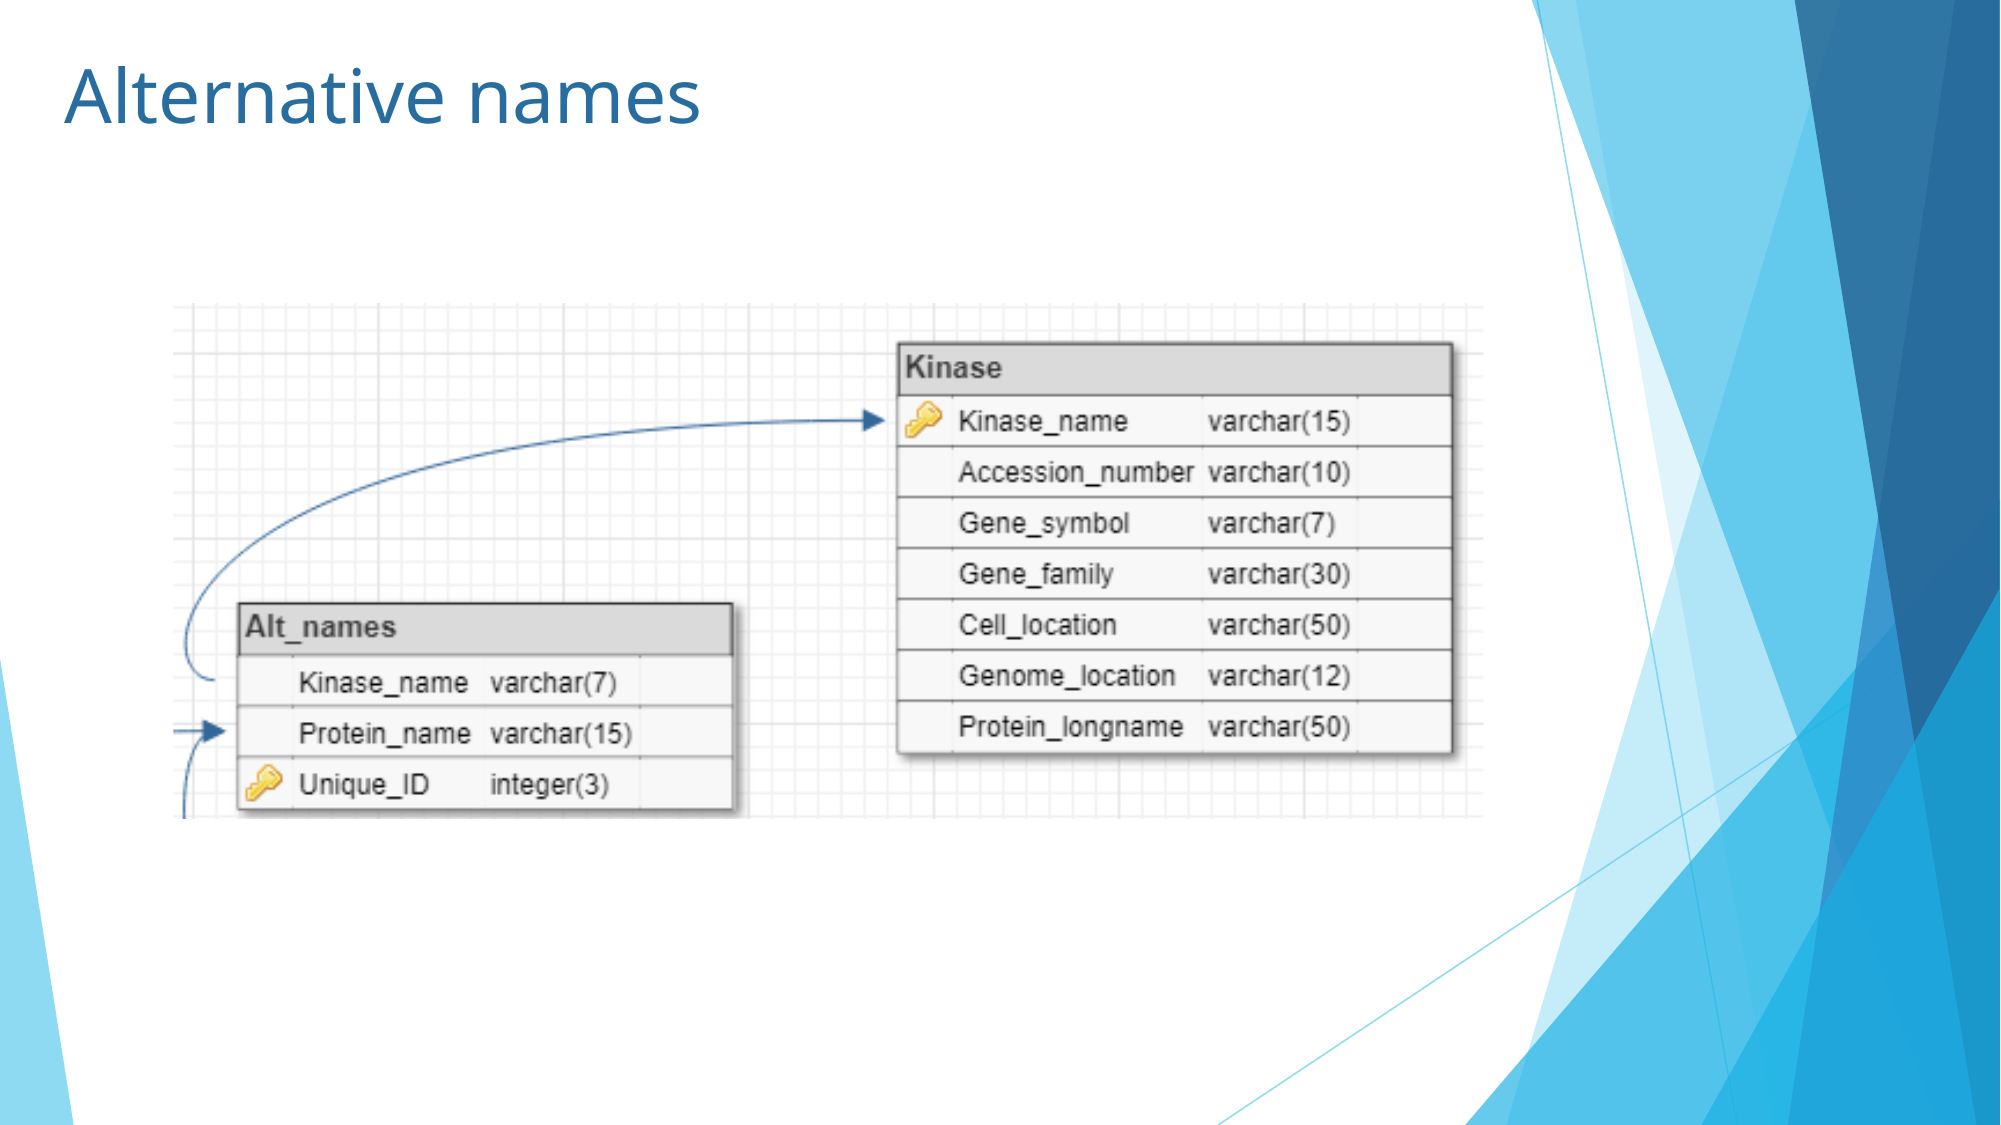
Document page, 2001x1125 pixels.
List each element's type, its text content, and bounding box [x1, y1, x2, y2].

text_box Alternative names [0, 0, 1059, 188]
picture [173, 303, 1484, 819]
